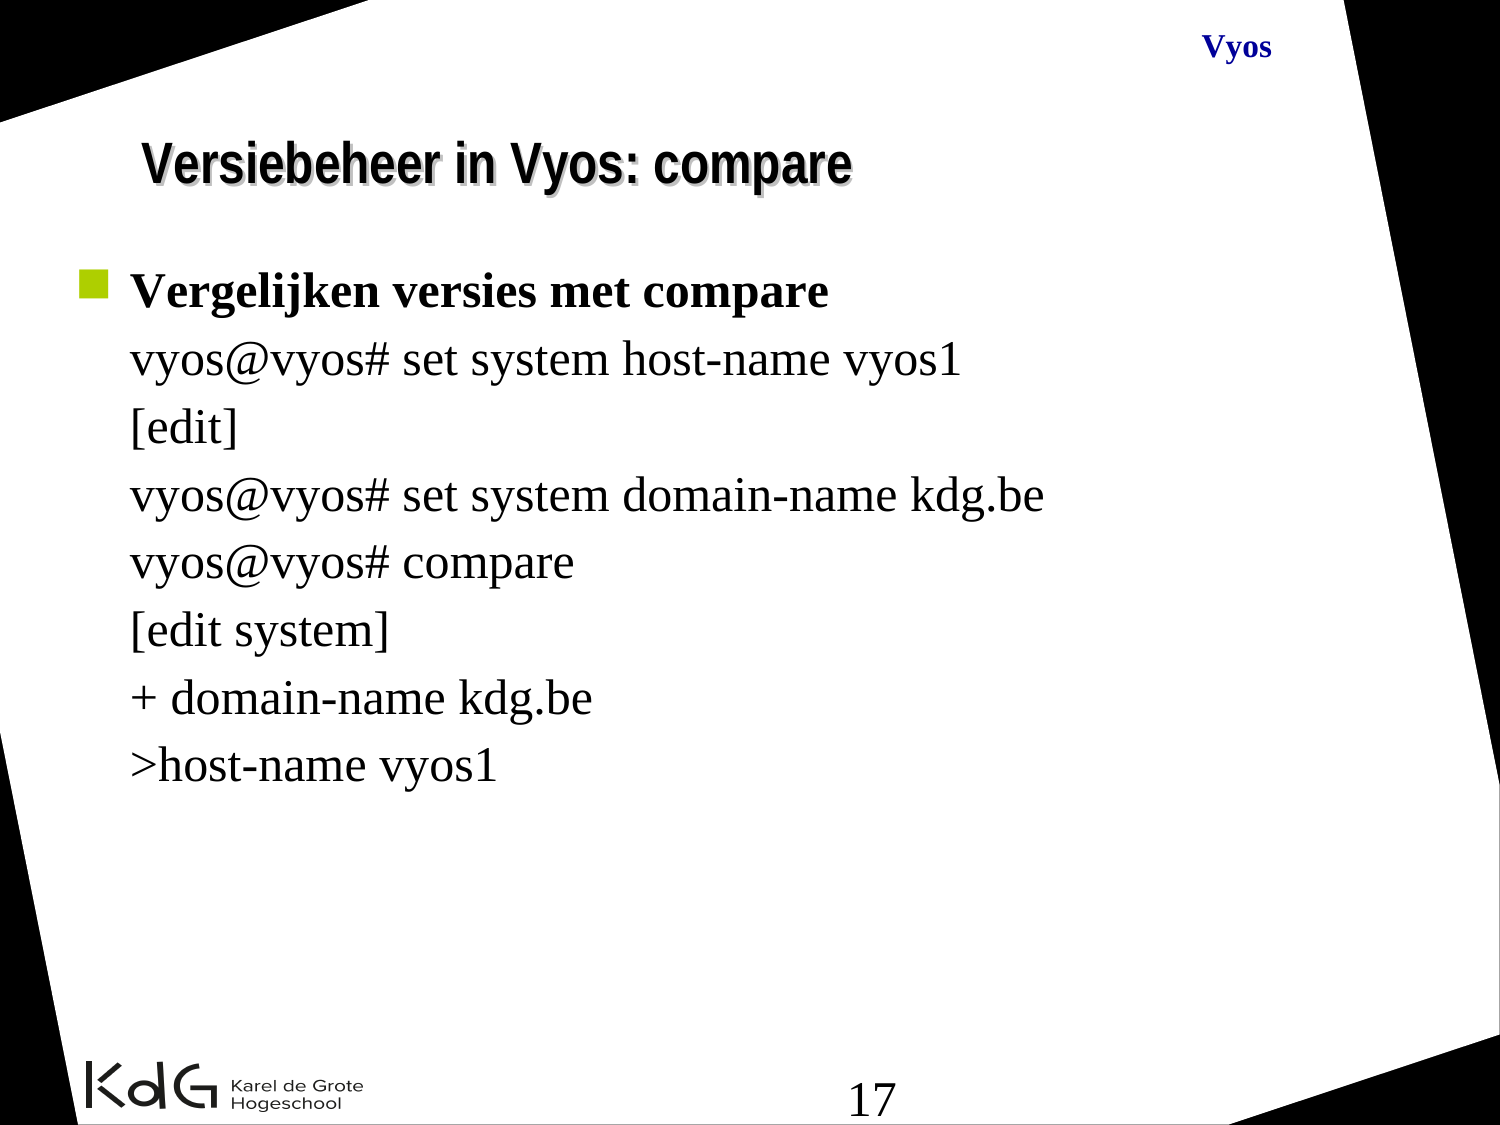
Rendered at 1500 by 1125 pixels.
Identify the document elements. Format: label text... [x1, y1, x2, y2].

picture [86, 1061, 363, 1112]
list Vergelijken versies met compare vyos@vyos# set system host-name vyos1 [edit] vyos@vyos# set system domain-name kdg.be vyos@vyos# compare [edit system] + domain-name kdg.be >host-name vyos1 [75, 263, 1425, 1006]
title Versiebeheer in Vyos: compare [141, 72, 1447, 253]
